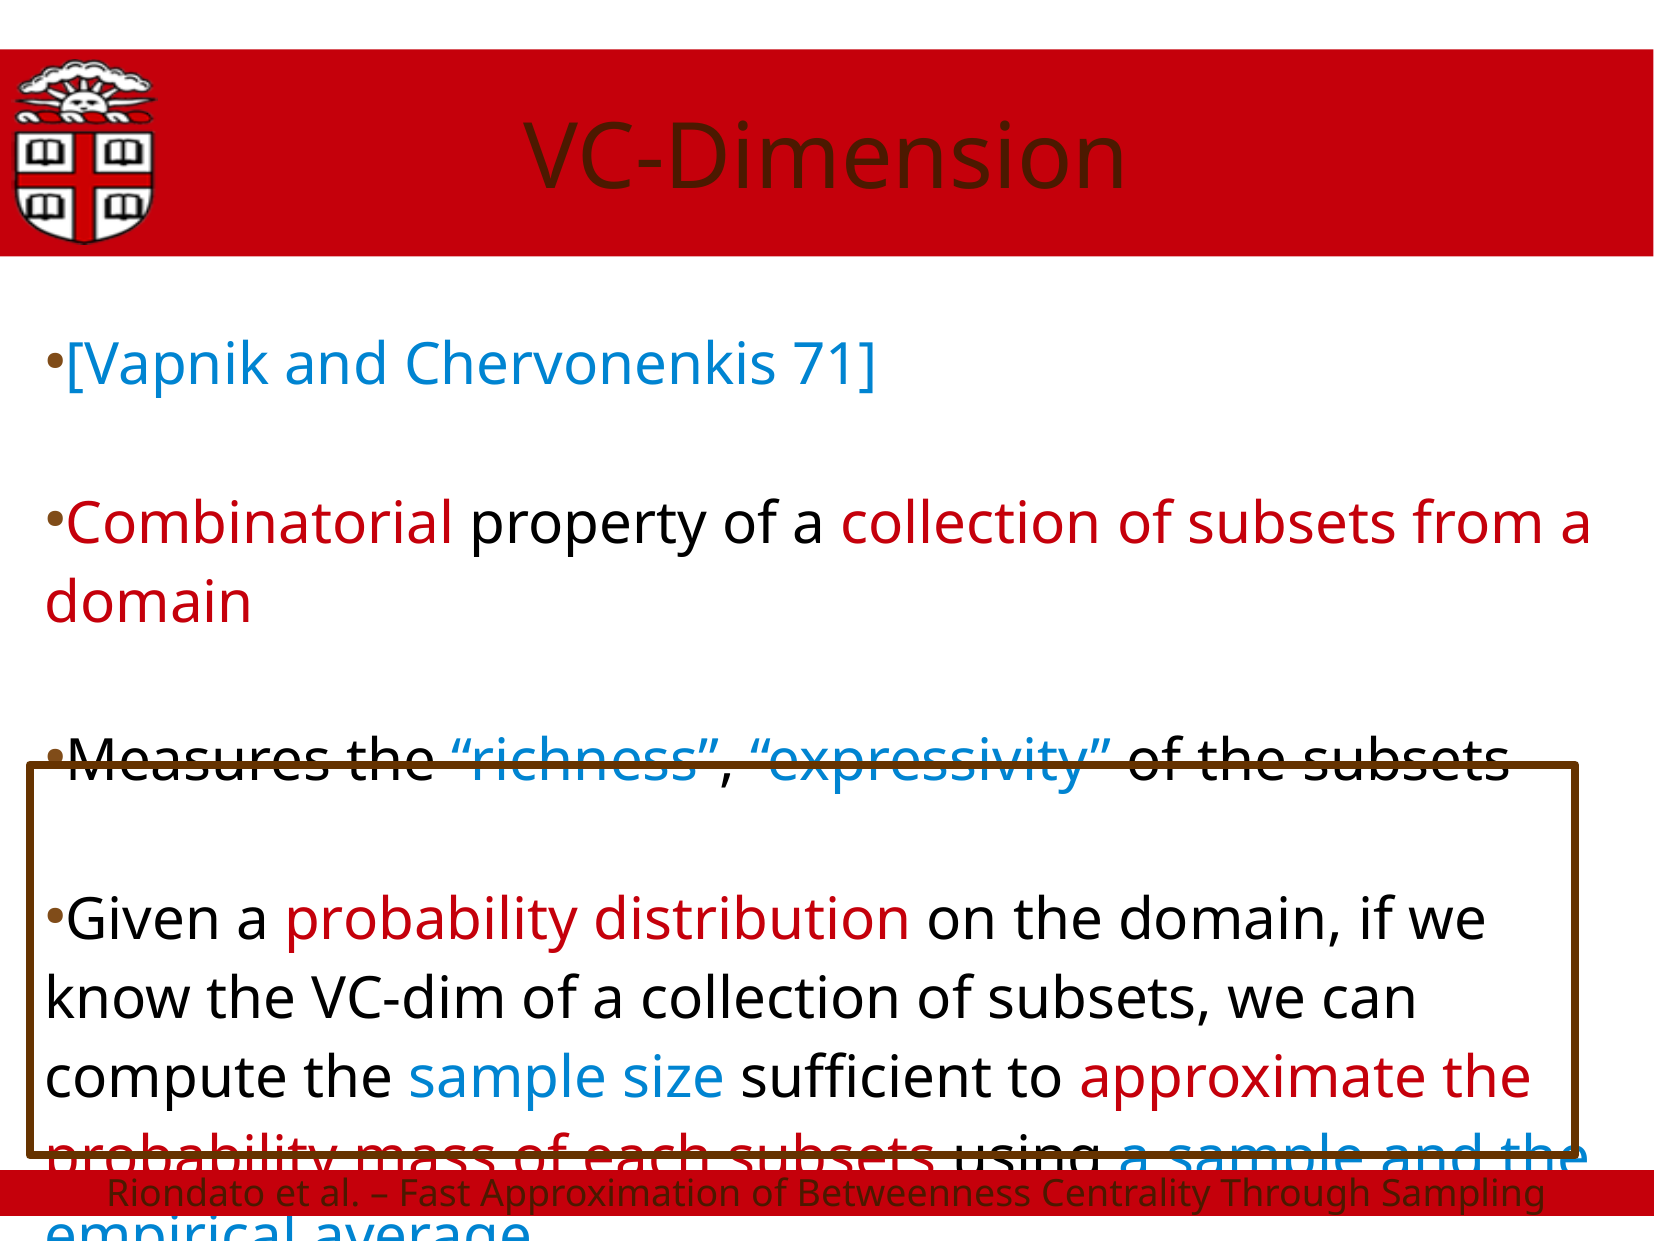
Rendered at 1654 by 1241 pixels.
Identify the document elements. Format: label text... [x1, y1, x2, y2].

text_box [Vapnik and Chervonenkis 71] Combinatorial property of a collection of subsets from a domain Measures the “richness”, “expressivity” of the subsets Given a probability distribution on the domain, if we know the VC-dim of a collection of subsets, we can compute the sample size sufficient to approximate the probability mass of each subsets using a sample and the empirical average [34, 769, 1571, 1151]
text_box Riondato et al. – Fast Approximation of Betweenness Centrality Through Sampling [0, 1170, 1654, 1216]
text_box [Vapnik and Chervonenkis 71] Combinatorial property of a collection of subsets from a domain Measures the “richness”, “expressivity” of the subsets Given a probability distribution on the domain, if we know the VC-dim of a collection of subsets, we can compute the sample size sufficient to approximate the probability mass of each subsets using a sample and the empirical average [30, 315, 1621, 1170]
picture [11, 59, 158, 245]
title VC-Dimension [0, 49, 1654, 257]
